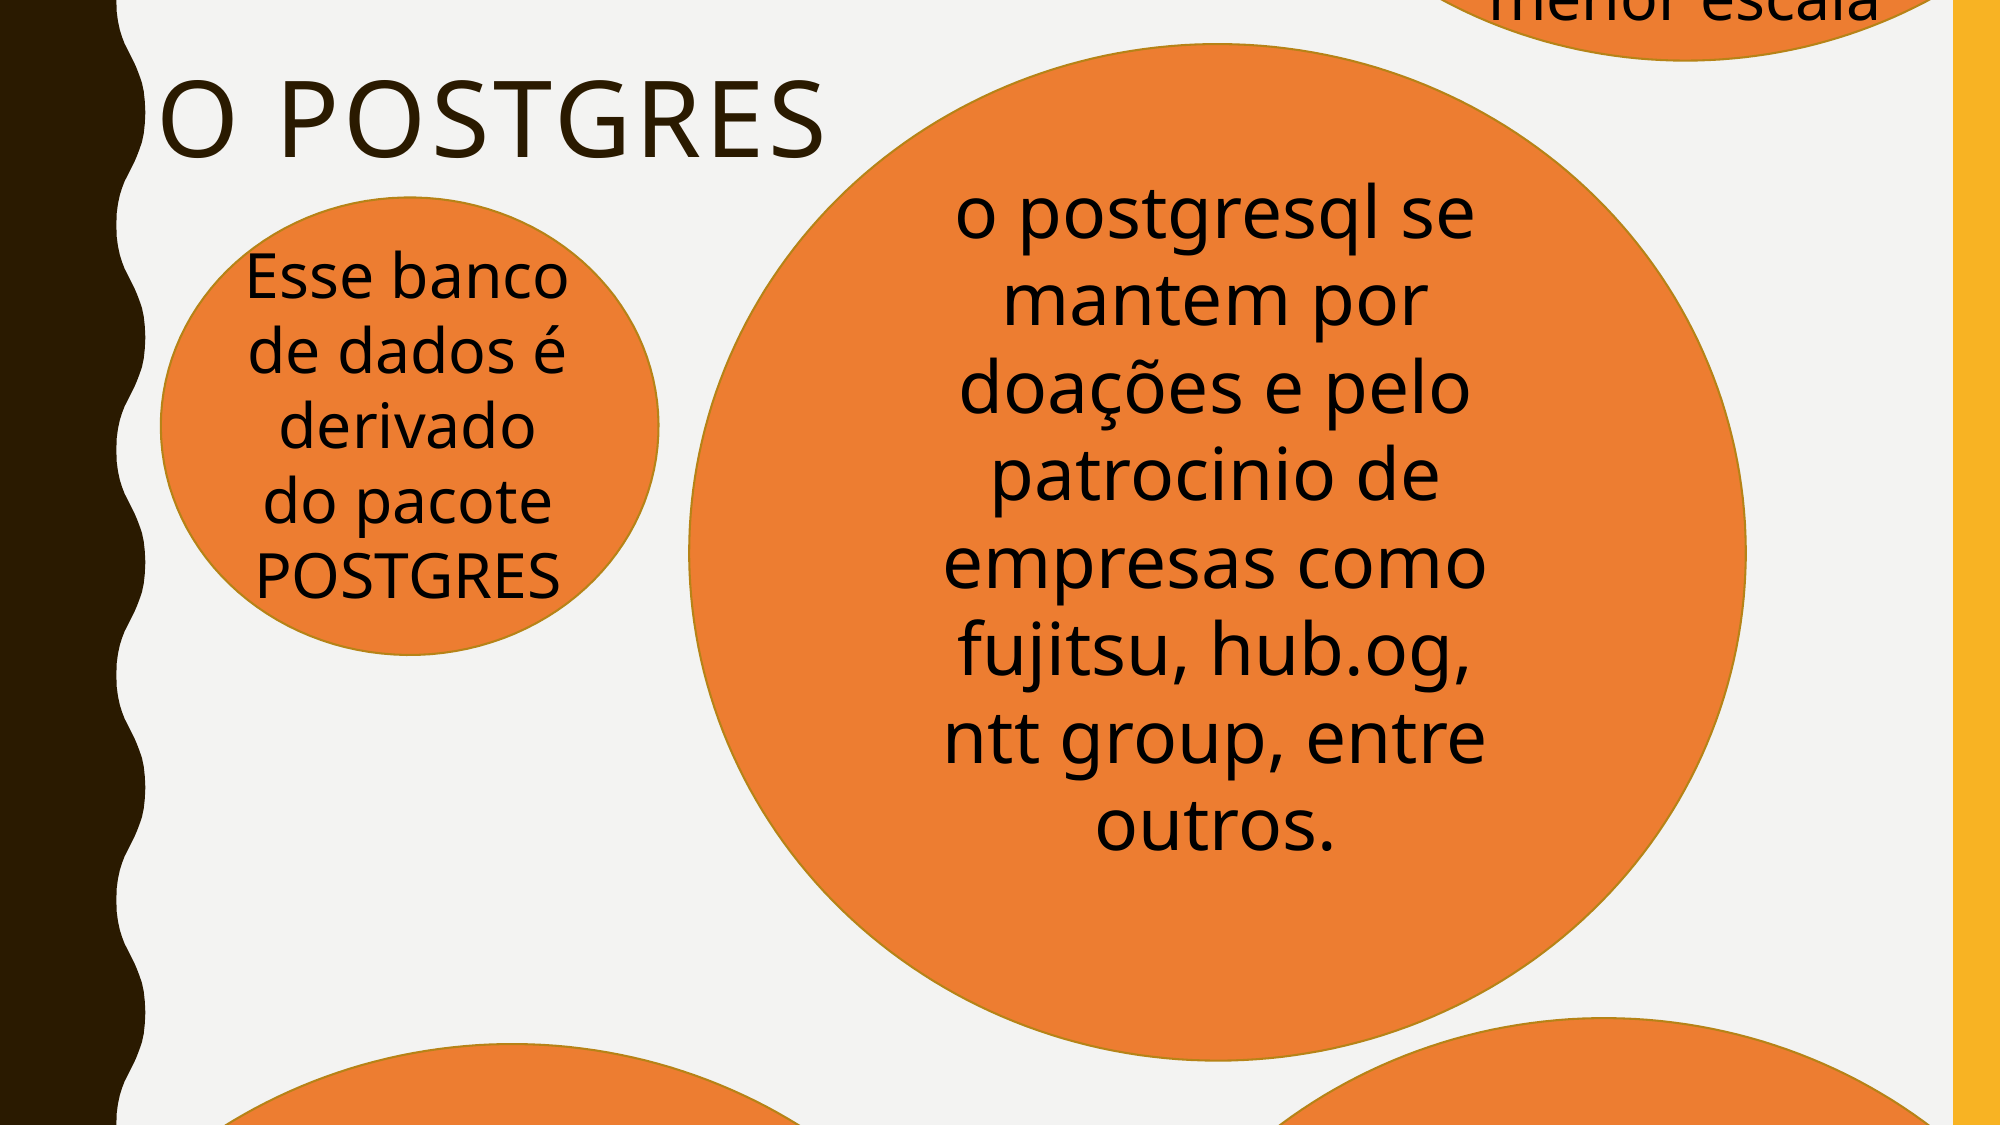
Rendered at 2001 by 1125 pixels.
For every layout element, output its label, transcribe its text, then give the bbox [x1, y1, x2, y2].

text_box [1629, 0, 1649, 16]
text_box [285, 211, 534, 228]
text_box [689, 44, 1746, 1061]
text_box [592, 270, 659, 582]
text_box [1804, 4, 1820, 16]
text_box o postgresql se mantem por doações e pelo patrocinio de empresas como fujitsu, hub.og, ntt group, entre outros. [927, 157, 1504, 880]
text_box Esse banco de dados é derivado do pacote POSTGRES [224, 228, 592, 623]
text_box [1280, 1018, 1929, 1125]
text_box esse banco de dados tbm tem inumeras interfaces nativas, podendo ser acessado por: odbc, jdbc, c, c++, php, perl, tcl, ecpg, python e ruby. [234, 1117, 811, 1125]
text_box [160, 273, 224, 579]
text_box o postgres [141, 57, 859, 211]
text_box [239, 1044, 785, 1117]
text_box [226, 1120, 234, 1125]
text_box [1442, 0, 1929, 61]
text_box [282, 623, 537, 655]
text_box [1855, 4, 1871, 16]
